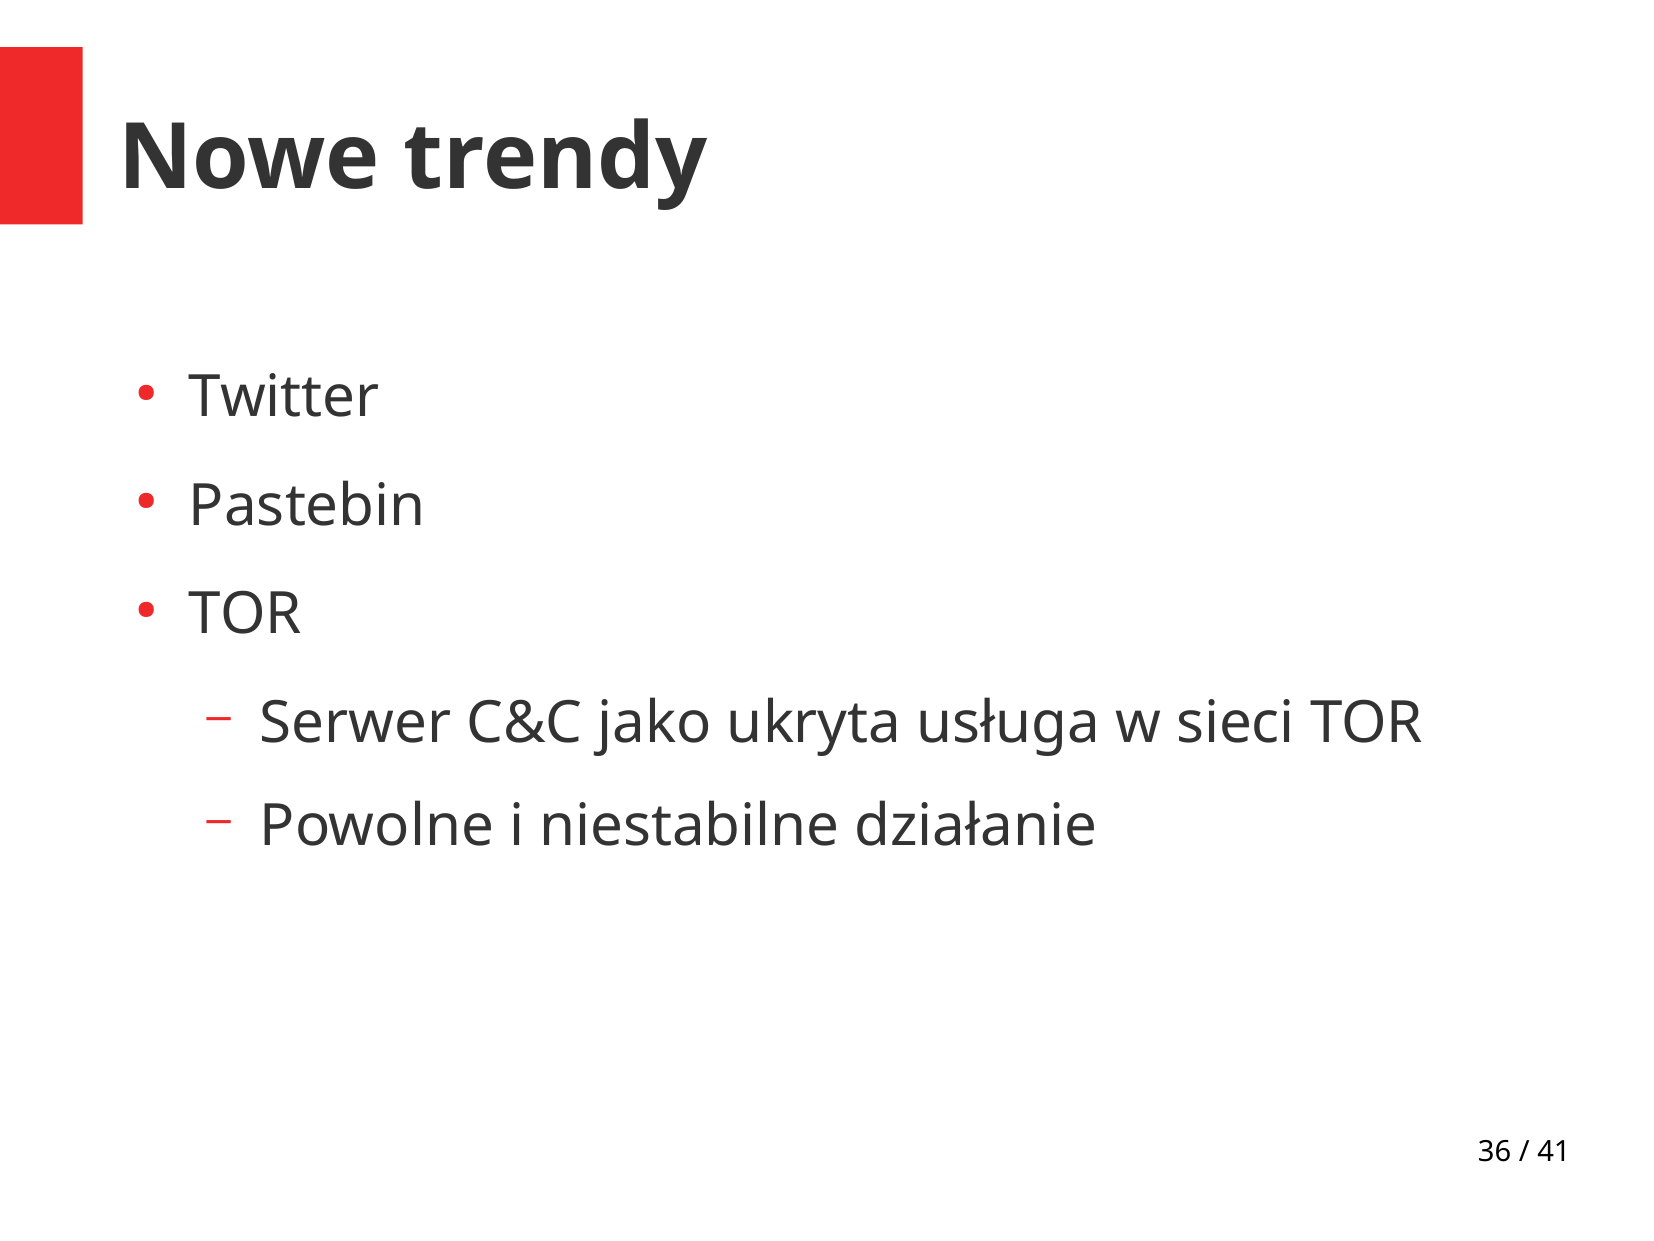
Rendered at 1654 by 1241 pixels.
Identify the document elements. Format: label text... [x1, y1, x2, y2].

list Twitter Pastebin TOR Serwer C&C jako ukryta usługa w sieci TOR Powolne i niestabilne działanie [118, 354, 1536, 1074]
title Nowe trendy [118, 49, 1571, 257]
